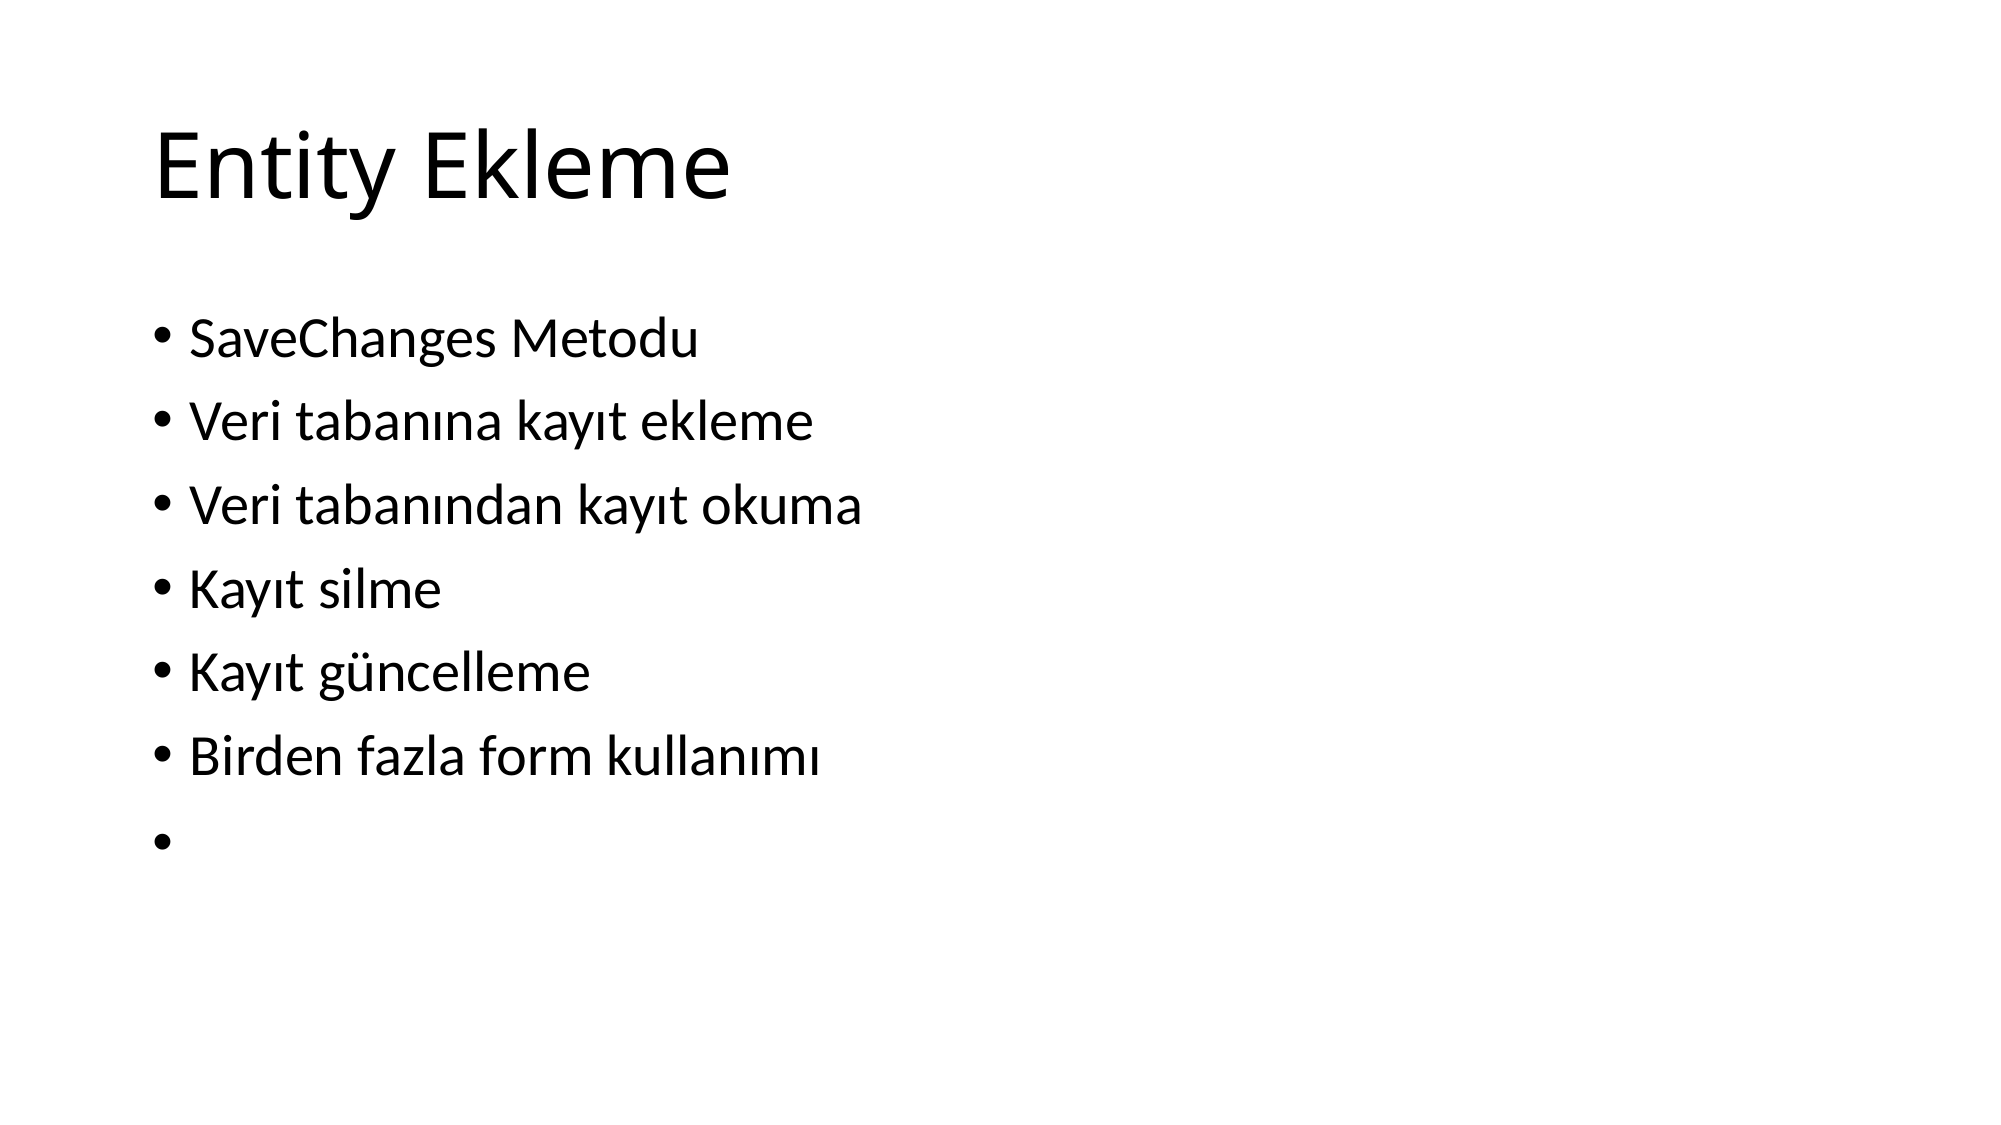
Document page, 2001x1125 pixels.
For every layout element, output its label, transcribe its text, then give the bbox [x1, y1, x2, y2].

title Entity Ekleme [137, 59, 1863, 278]
list SaveChanges Metodu Veri tabanına kayıt ekleme Veri tabanından kayıt okuma Kayıt silme Kayıt güncelleme Birden fazla form kullanımı [137, 299, 1863, 1014]
